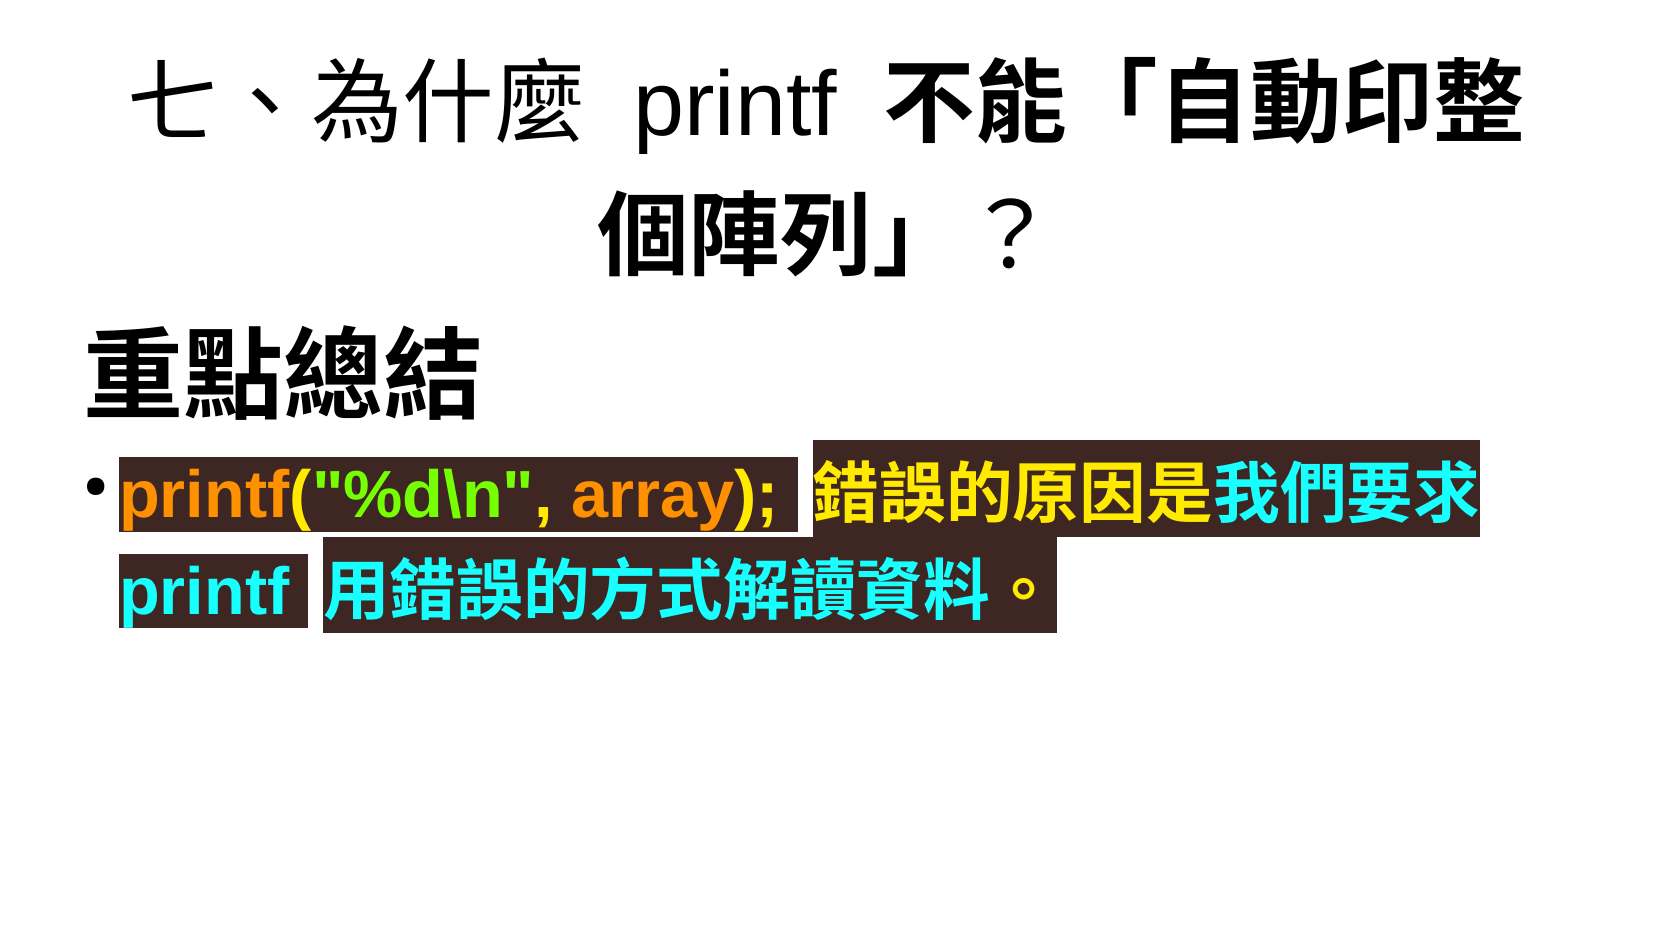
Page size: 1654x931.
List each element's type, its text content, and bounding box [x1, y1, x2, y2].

title 七、為什麼 printf 不能「自動印整個陣列」？ [82, 29, 1571, 296]
subtitle 重點總結 printf("%d\n", array); 錯誤的原因是我們要求 printf 用錯誤的方式解讀資料。 [83, 295, 1572, 803]
